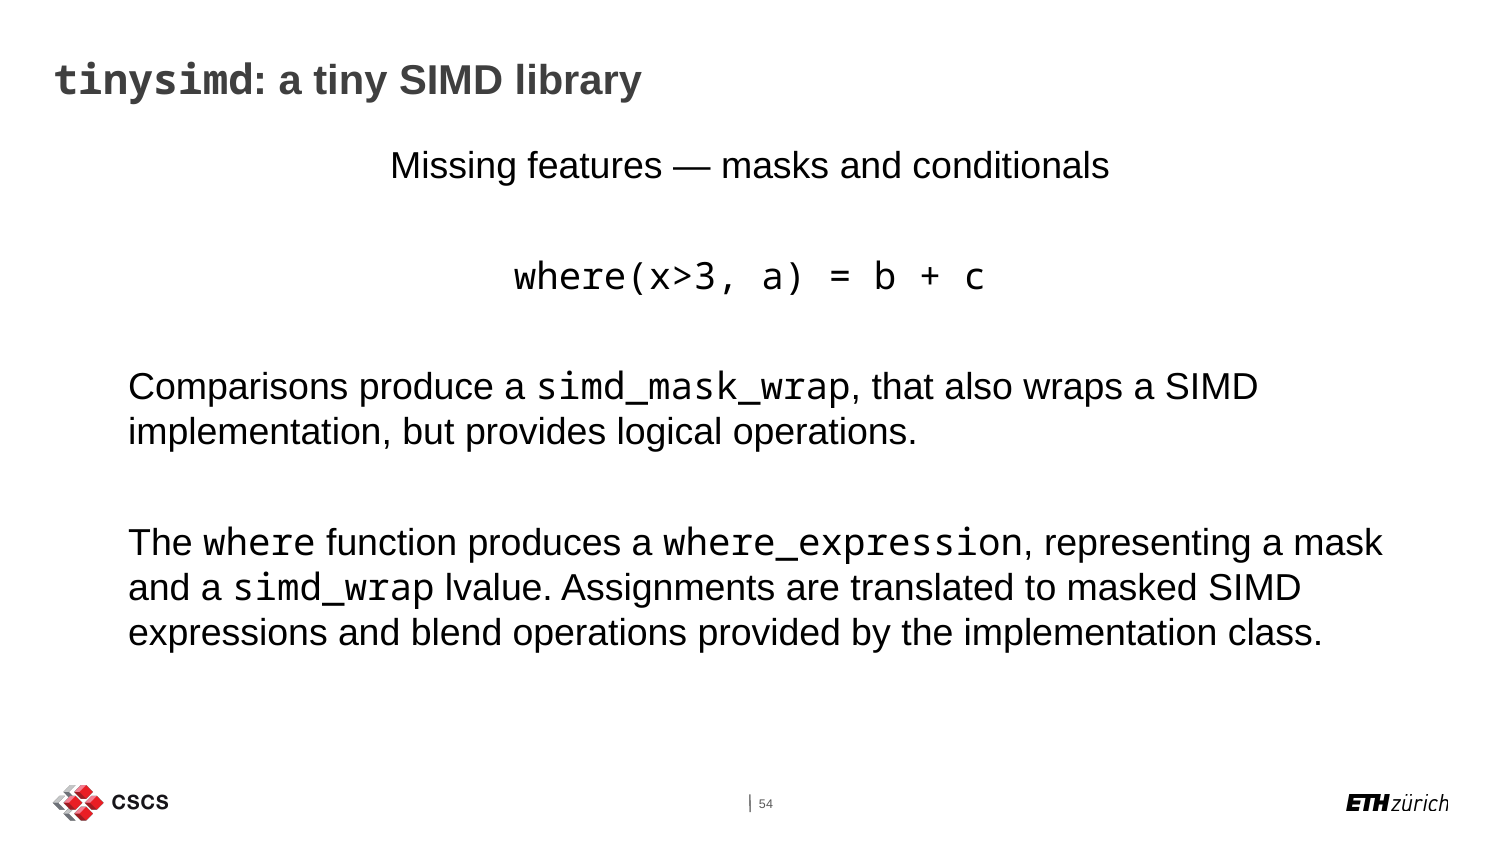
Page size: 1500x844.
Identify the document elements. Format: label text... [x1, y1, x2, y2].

slide_number <number> [750, 794, 798, 813]
picture [43, 775, 177, 830]
list Missing features — masks and conditionals where(x>3, a) = b + c Comparisons produce a simd_mask_wrap, that also wraps a SIMD implementation, but provides logical operations. The where function produces a where_expression, representing a mask and a simd_wrap lvalue. Assignments are translated to masked SIMD expressions and blend operations provided by the implementation class. [53, 133, 1447, 767]
picture [1346, 794, 1448, 811]
title tinysimd: a tiny SIMD library [53, 5, 1447, 112]
